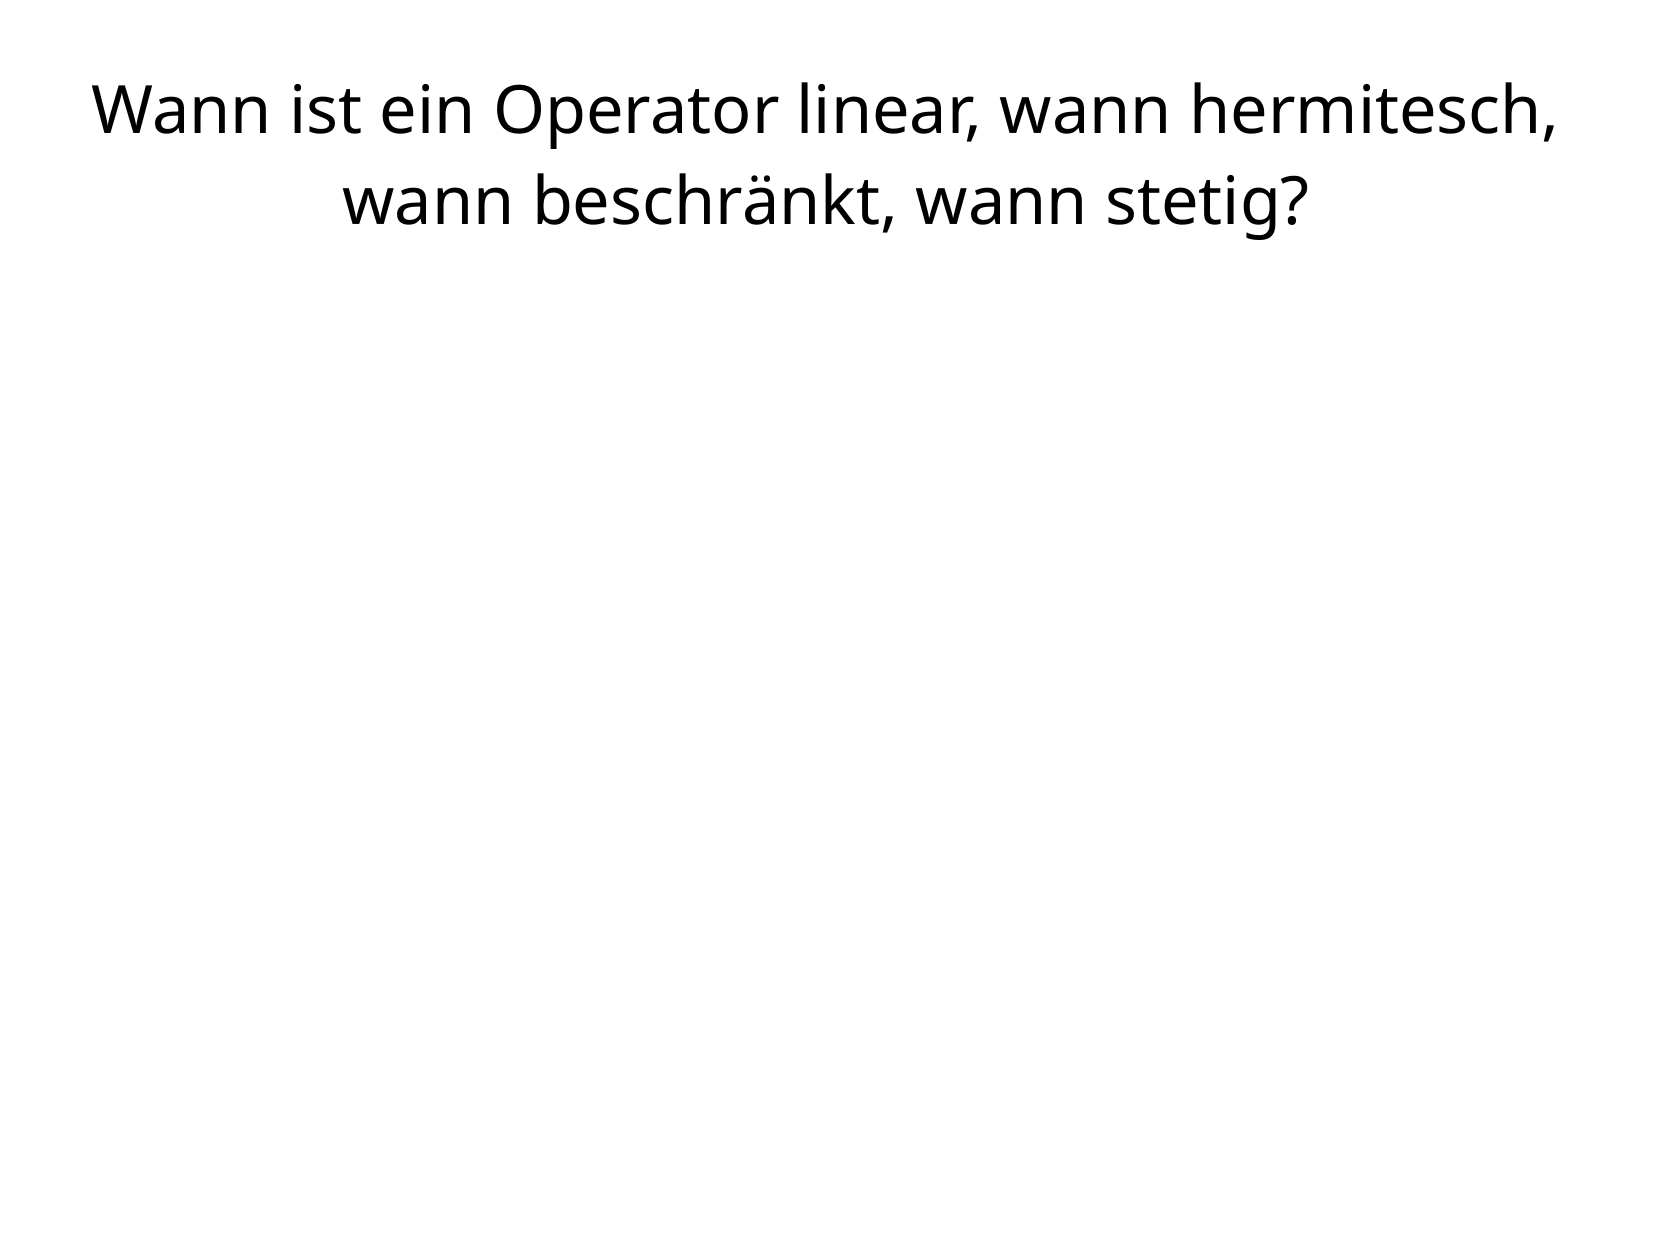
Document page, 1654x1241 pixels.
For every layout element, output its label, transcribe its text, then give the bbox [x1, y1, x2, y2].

title Wann ist ein Operator linear, wann hermitesch, wann beschränkt, wann stetig? [82, 49, 1571, 257]
